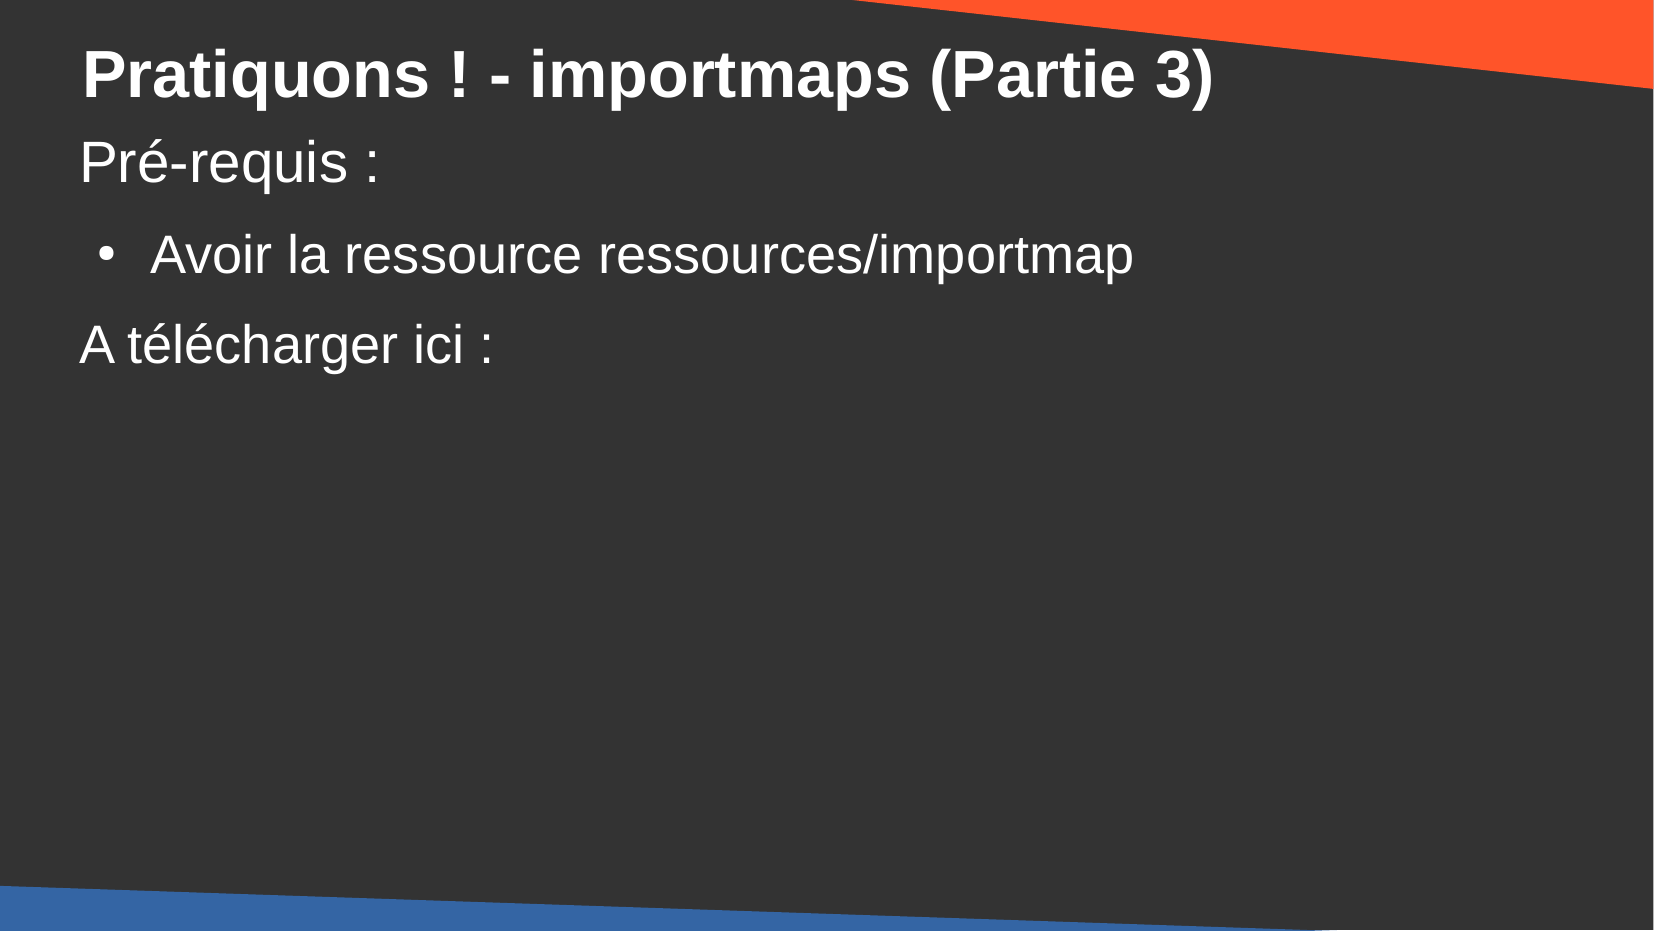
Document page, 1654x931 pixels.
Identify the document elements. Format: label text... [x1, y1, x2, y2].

list Pré-requis : Avoir la ressource ressources/importmap A télécharger ici : [79, 129, 1619, 715]
title Pratiquons ! - importmaps (Partie 3) [82, 37, 1571, 114]
text_box [0, 885, 1337, 931]
text_box [852, 0, 1654, 89]
